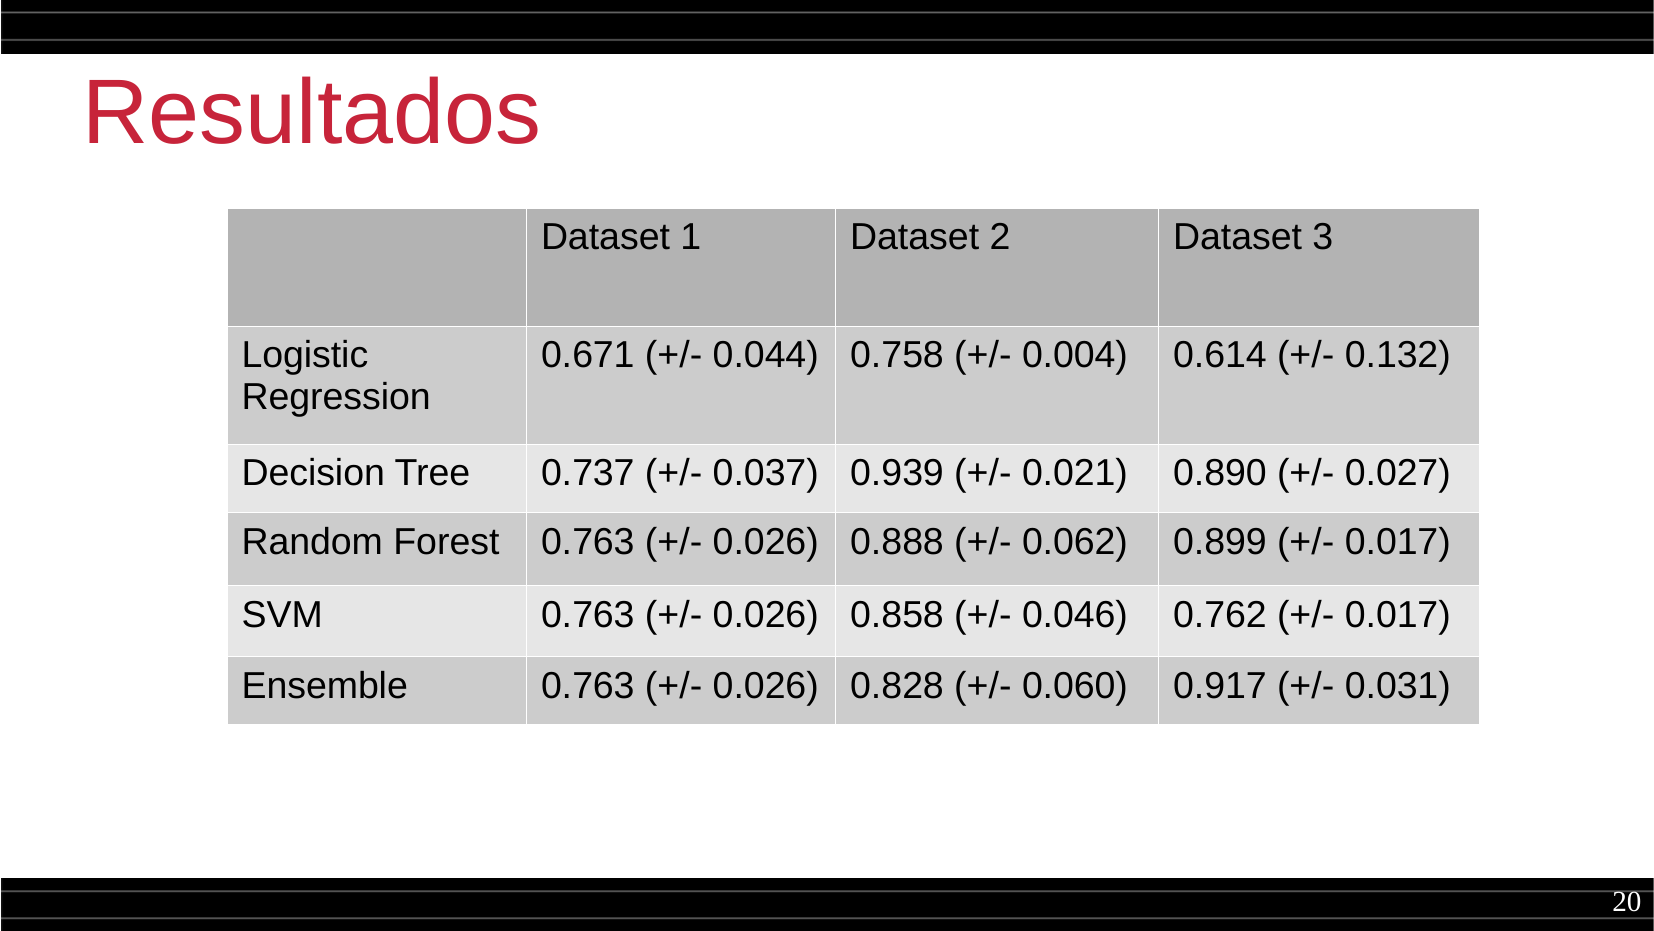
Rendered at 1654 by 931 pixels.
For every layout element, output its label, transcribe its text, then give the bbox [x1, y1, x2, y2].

table_cell Ensemble [228, 657, 526, 724]
table_cell 0.899 (+/- 0.017) [1159, 513, 1479, 585]
table_cell 0.737 (+/- 0.037) [527, 445, 835, 512]
table_cell 0.763 (+/- 0.026) [527, 657, 835, 724]
table_cell Decision Tree [228, 445, 526, 512]
picture [1, 0, 1654, 54]
title Resultados [82, 33, 1571, 189]
table_header Dataset 2 [836, 209, 1158, 326]
table_cell SVM [228, 586, 526, 656]
table_cell 0.763 (+/- 0.026) [527, 586, 835, 656]
table_header Dataset 1 [527, 209, 835, 326]
table_header Dataset 3 [1159, 209, 1479, 326]
table_cell Random Forest [228, 513, 526, 585]
table_cell 0.890 (+/- 0.027) [1159, 445, 1479, 512]
table_cell Logistic Regression [228, 327, 526, 444]
picture [1, 878, 1654, 931]
table_cell 0.858 (+/- 0.046) [836, 586, 1158, 656]
table_cell 0.828 (+/- 0.060) [836, 657, 1158, 724]
table_cell 0.763 (+/- 0.026) [527, 513, 835, 585]
table_header [228, 209, 526, 326]
table_cell 0.939 (+/- 0.021) [836, 445, 1158, 512]
table_cell 0.888 (+/- 0.062) [836, 513, 1158, 585]
table_cell 0.758 (+/- 0.004) [836, 327, 1158, 444]
table_cell 0.917 (+/- 0.031) [1159, 657, 1479, 724]
table_cell 0.671 (+/- 0.044) [527, 327, 835, 444]
table_cell 0.762 (+/- 0.017) [1159, 586, 1479, 656]
table_cell 0.614 (+/- 0.132) [1159, 327, 1479, 444]
